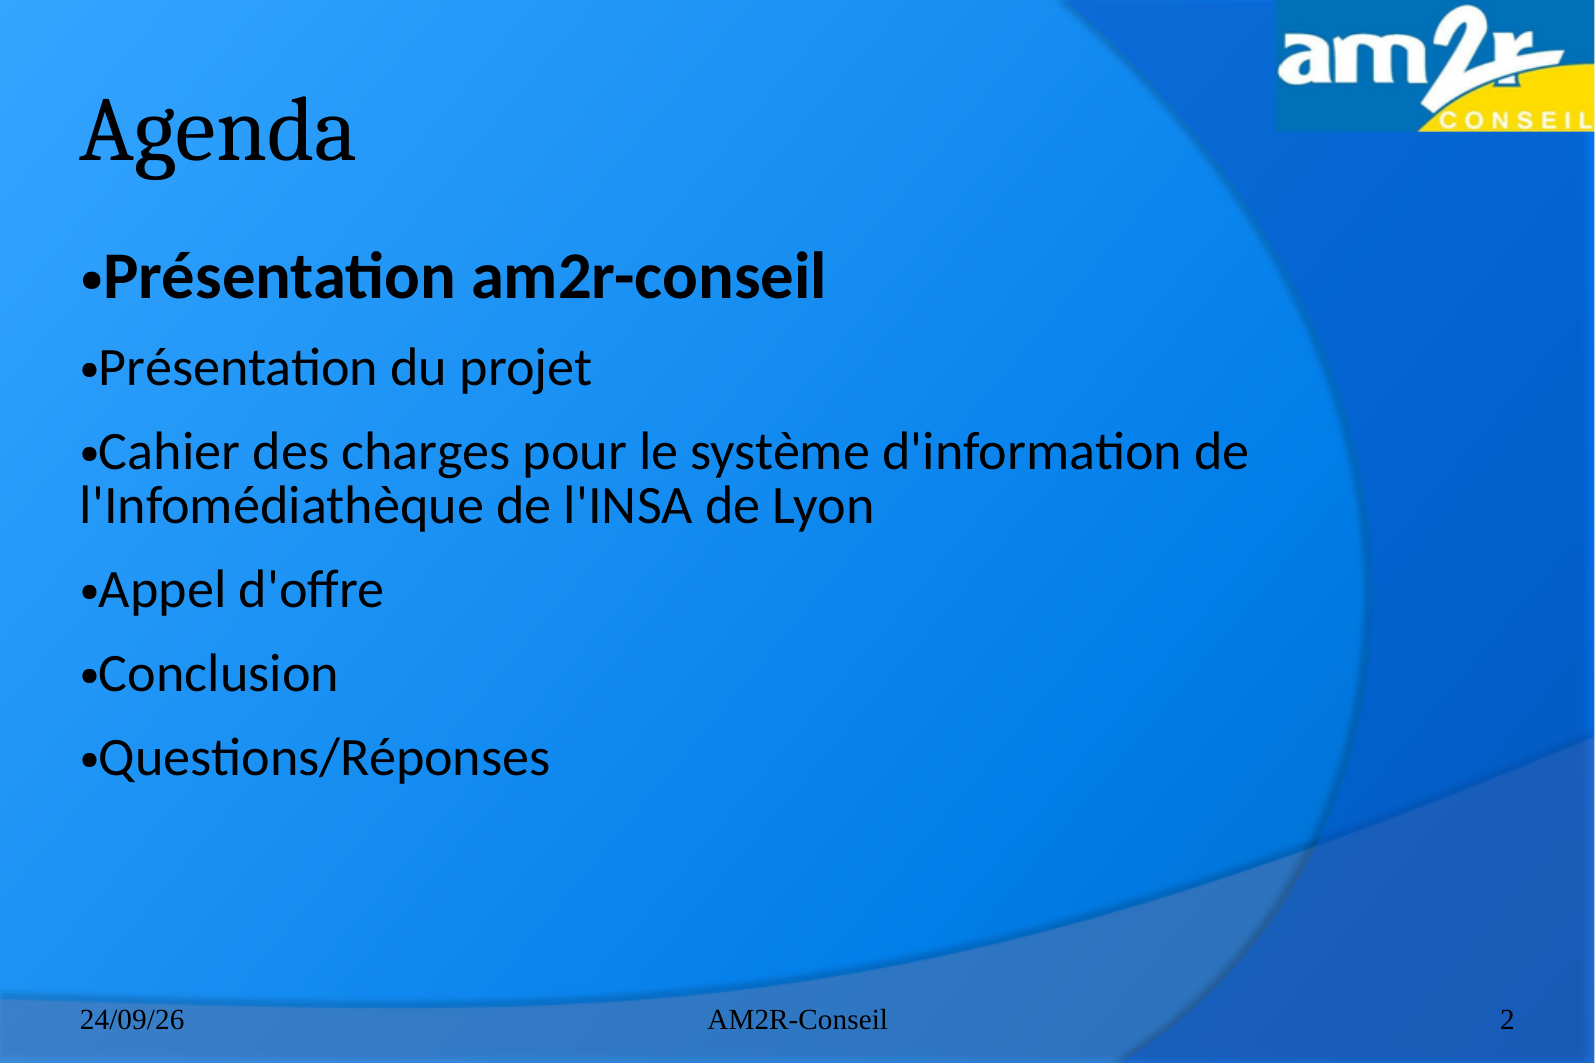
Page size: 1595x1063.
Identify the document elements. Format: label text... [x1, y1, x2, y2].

list Présentation am2r-conseil Présentation du projet Cahier des charges pour le système d'information de l'Infomédiathèque de l'INSA de Lyon Appel d'offre Conclusion Questions/Réponses [79, 248, 1515, 975]
picture [0, 0, 1595, 1063]
title Agenda [79, 42, 1241, 220]
